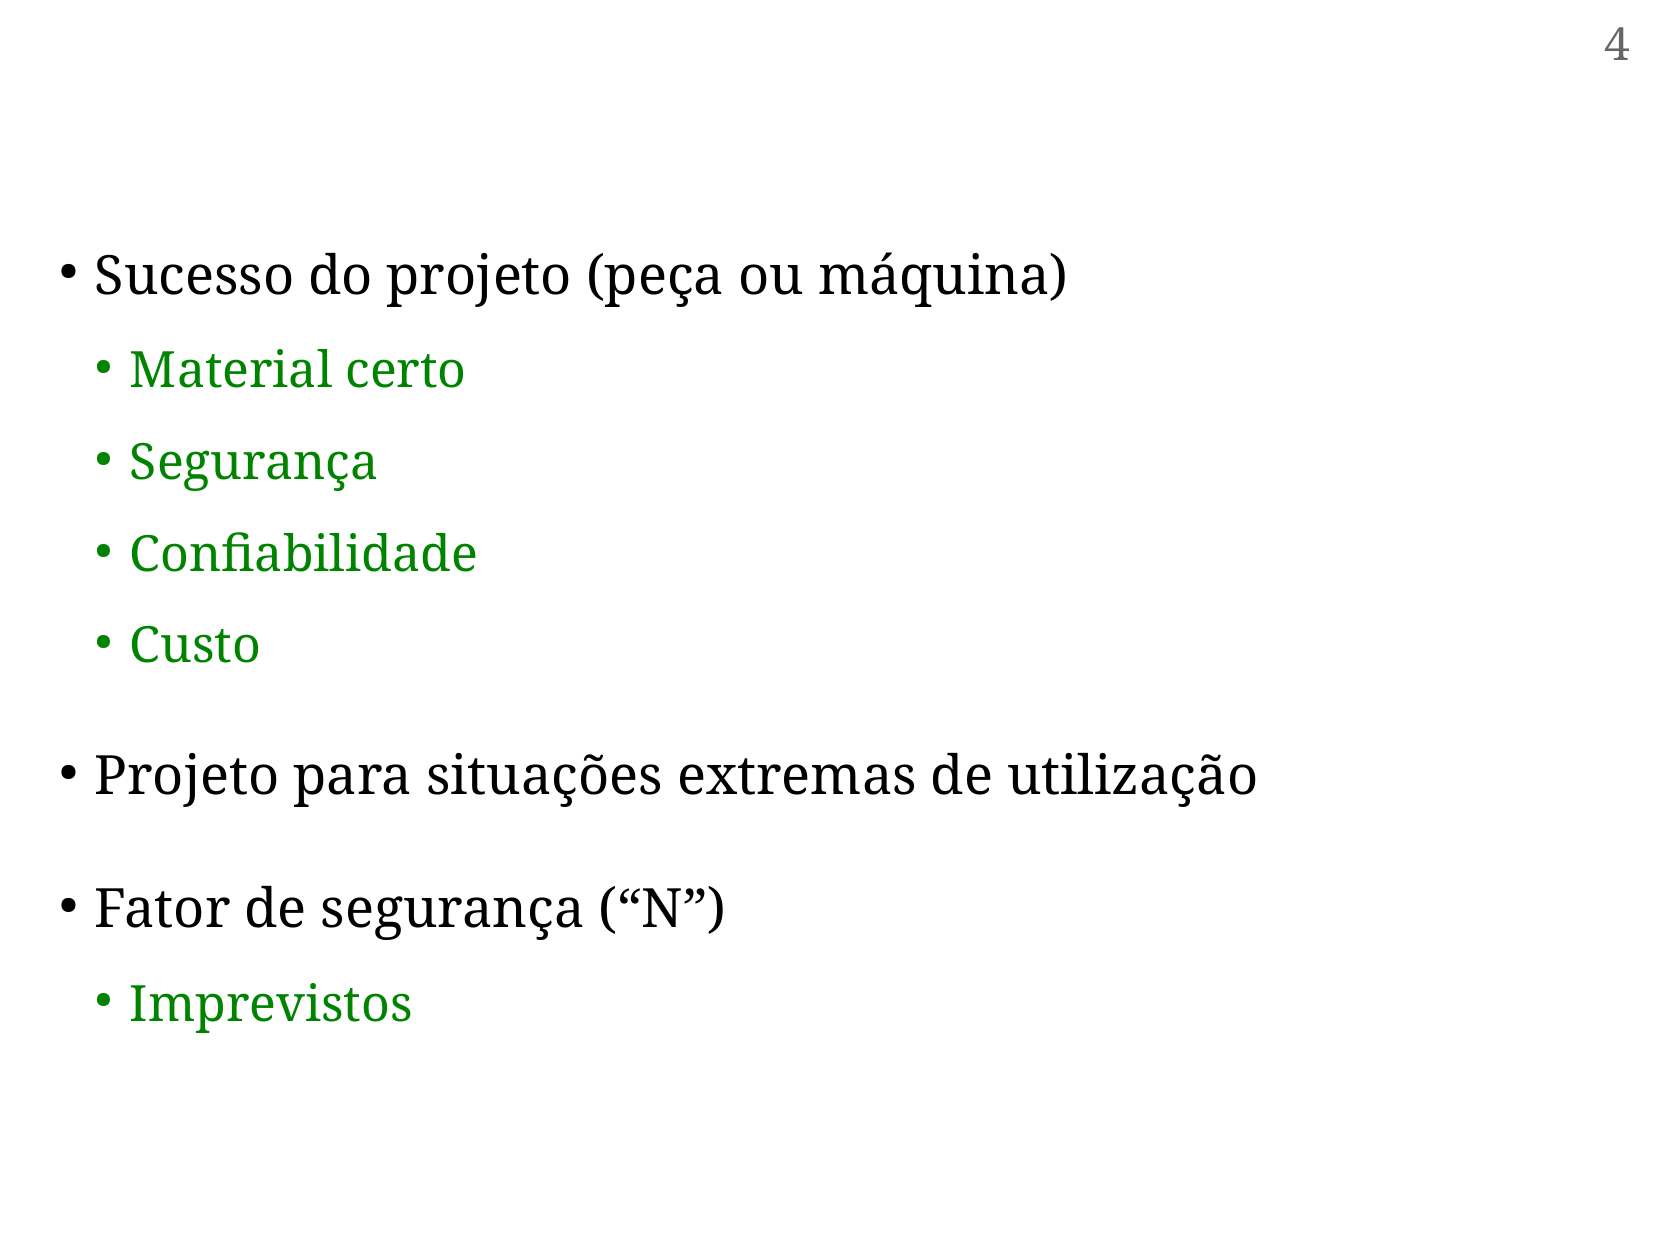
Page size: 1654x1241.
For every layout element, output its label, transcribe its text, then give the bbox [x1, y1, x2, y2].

list Sucesso do projeto (peça ou máquina) Material certo Segurança Confiabilidade Custo Projeto para situações extremas de utilização Fator de segurança (“N”) Imprevistos [59, 236, 1595, 1211]
